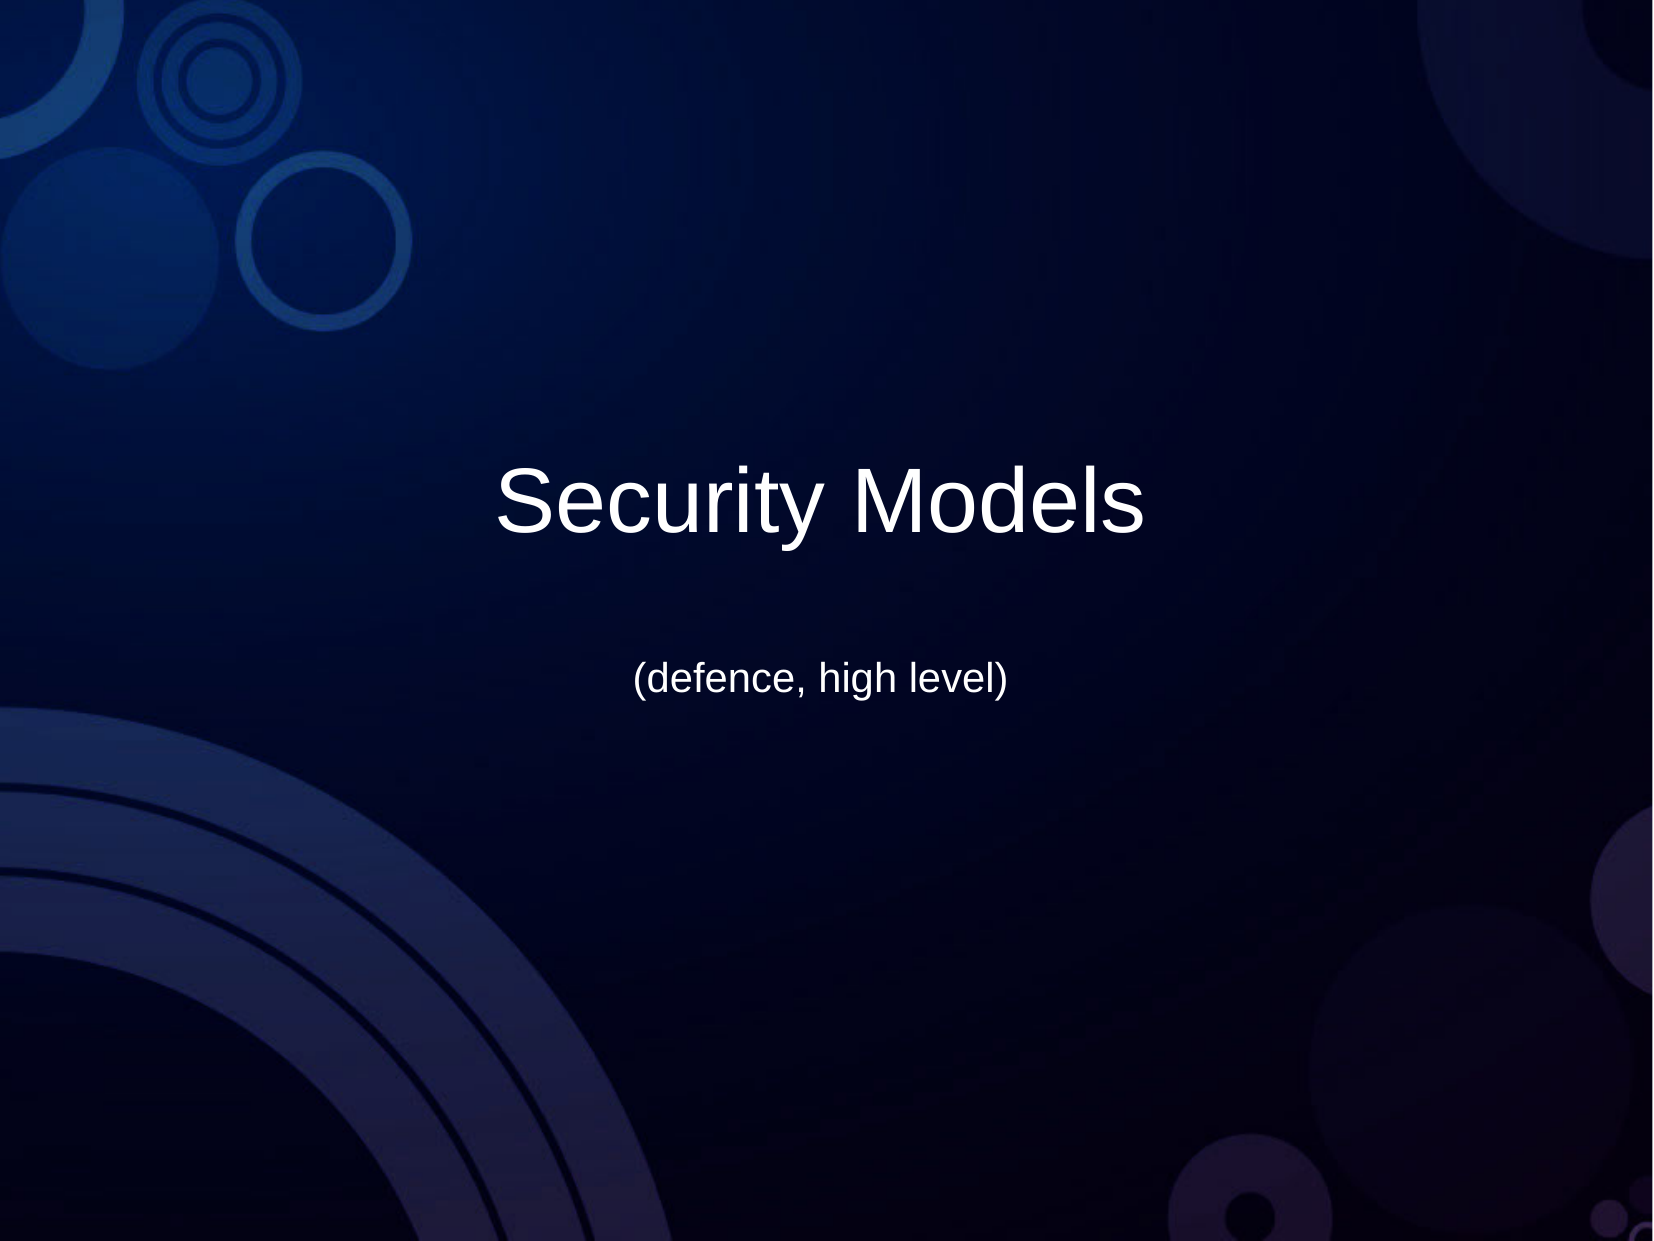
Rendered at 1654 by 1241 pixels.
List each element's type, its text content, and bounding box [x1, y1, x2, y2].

title Security Models (defence, high level) [76, 449, 1565, 702]
picture [0, 0, 1653, 1241]
